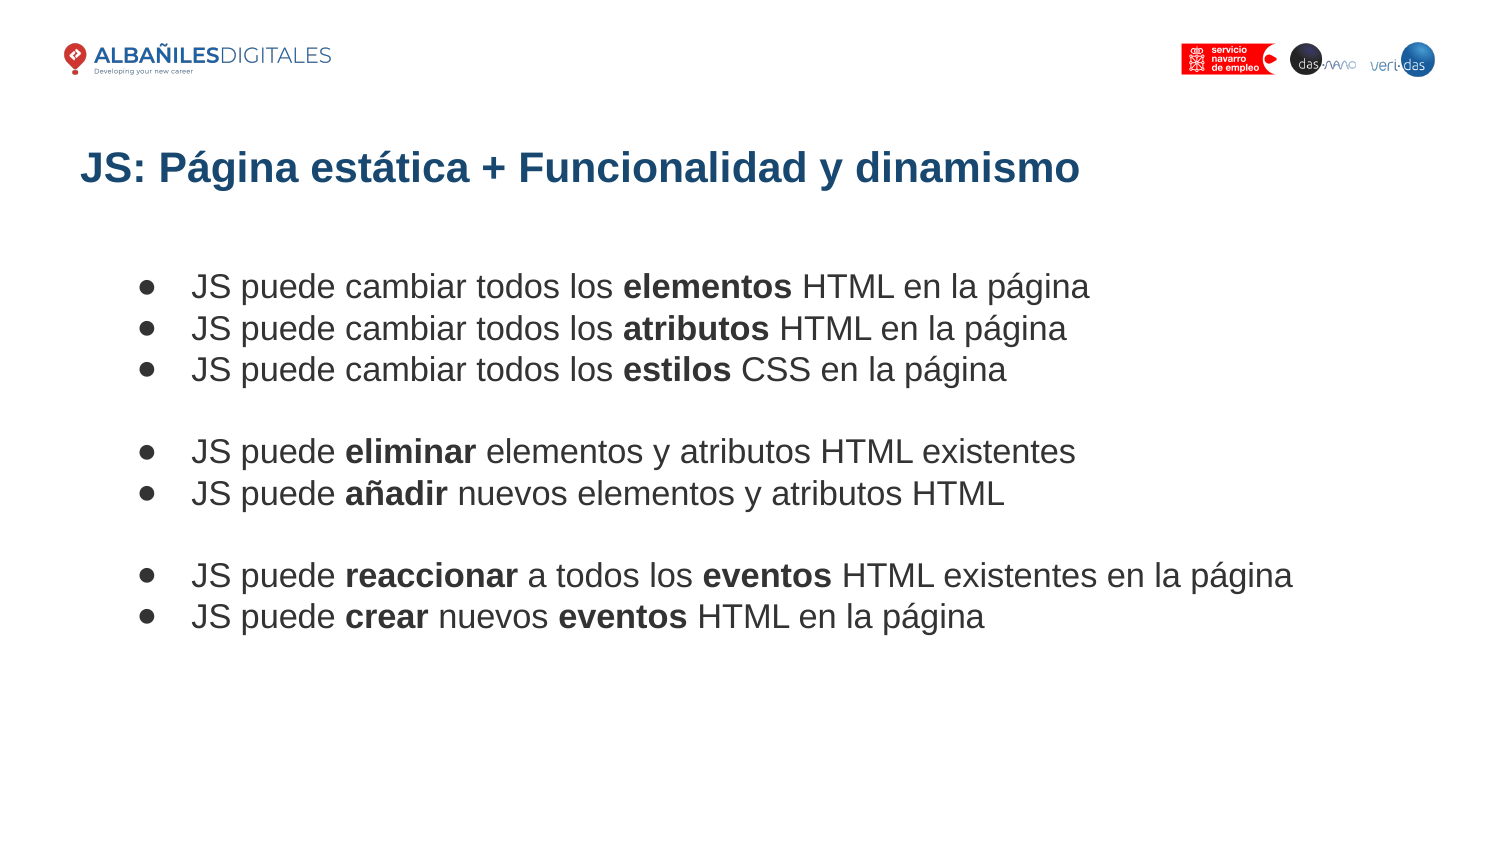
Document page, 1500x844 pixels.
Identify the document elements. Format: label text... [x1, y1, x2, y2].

text_box JS puede cambiar todos los elementos HTML en la página JS puede cambiar todos los atributos HTML en la página JS puede cambiar todos los estilos CSS en la página JS puede eliminar elementos y atributos HTML existentes JS puede añadir nuevos elementos y atributos HTML JS puede reaccionar a todos los eventos HTML existentes en la página JS puede crear nuevos eventos HTML en la página [101, 249, 1341, 685]
picture [1181, 43, 1277, 75]
picture [1290, 43, 1356, 75]
picture [1370, 42, 1435, 77]
picture [64, 43, 332, 75]
text_box JS: Página estática + Funcionalidad y dinamismo [80, 129, 1182, 360]
